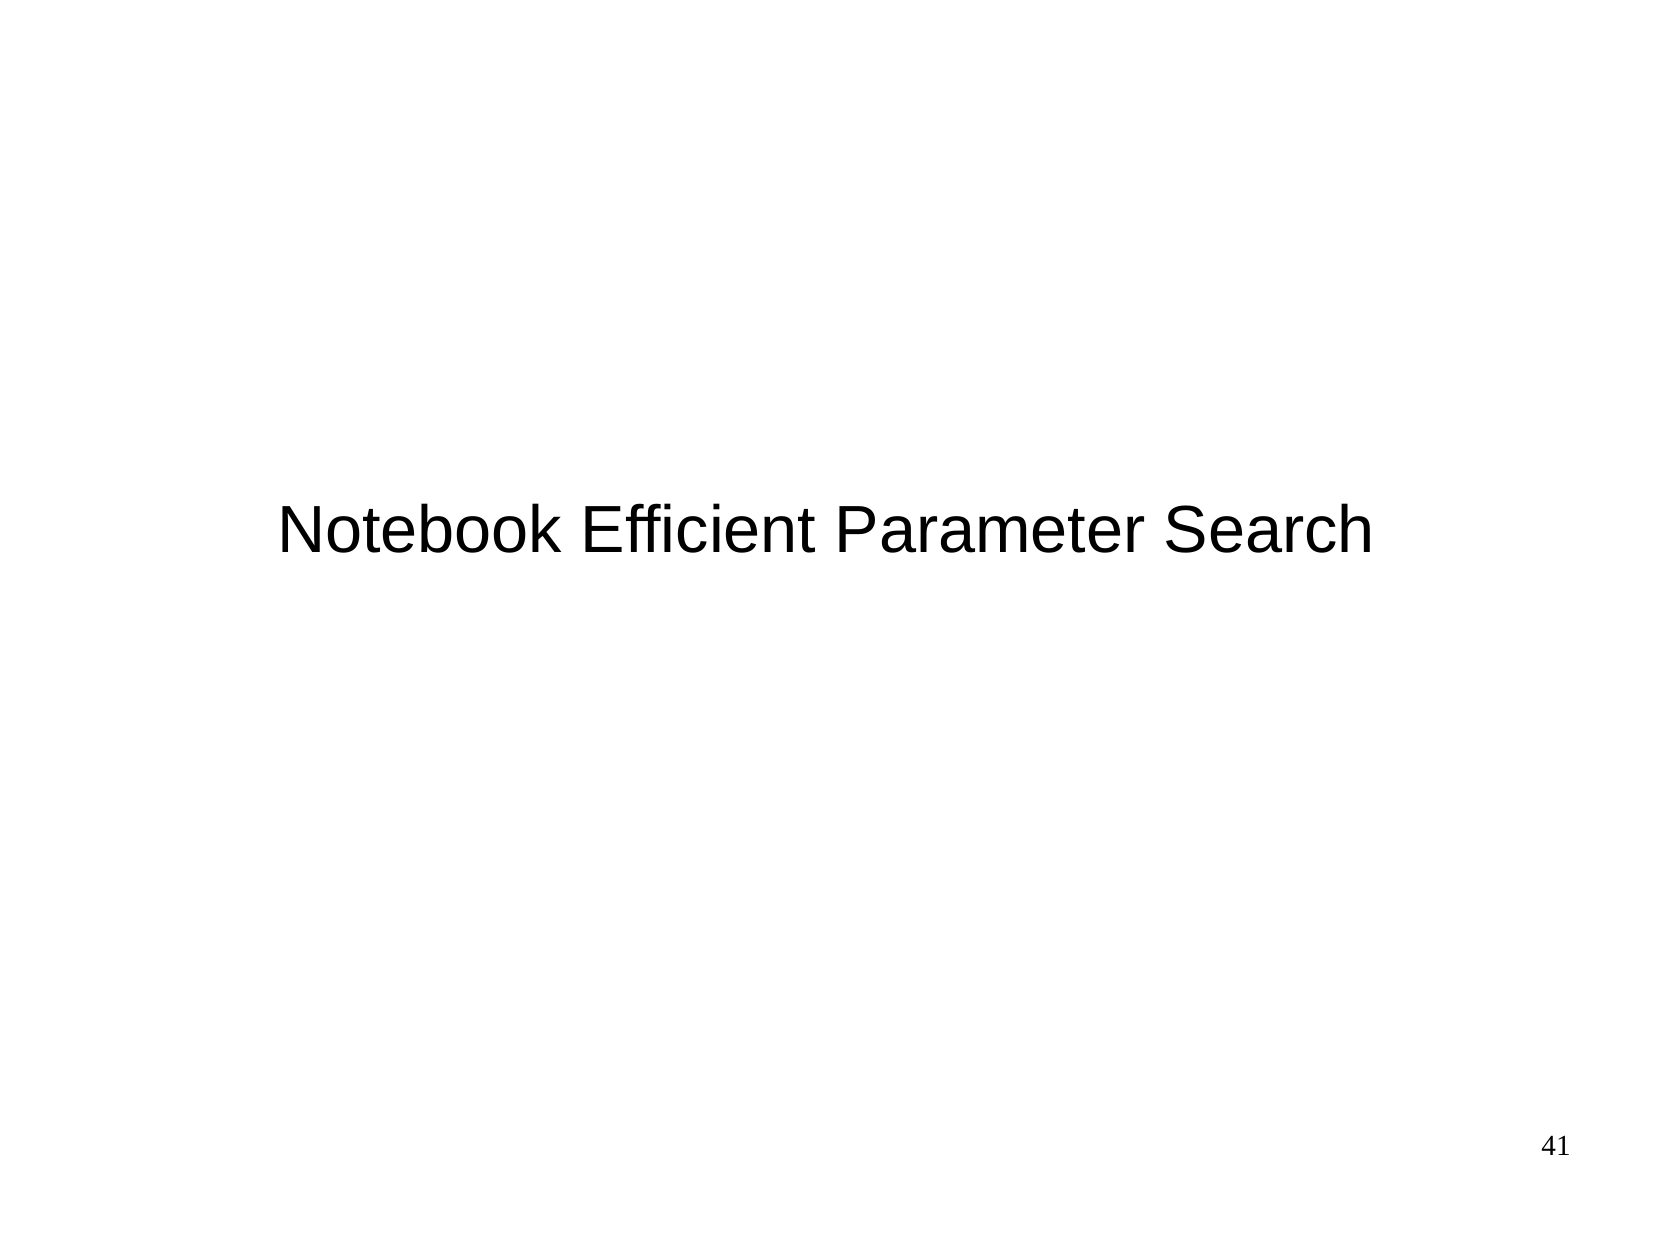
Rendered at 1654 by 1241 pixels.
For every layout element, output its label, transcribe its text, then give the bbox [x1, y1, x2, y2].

subtitle Notebook Efficient Parameter Search [82, 49, 1571, 1010]
